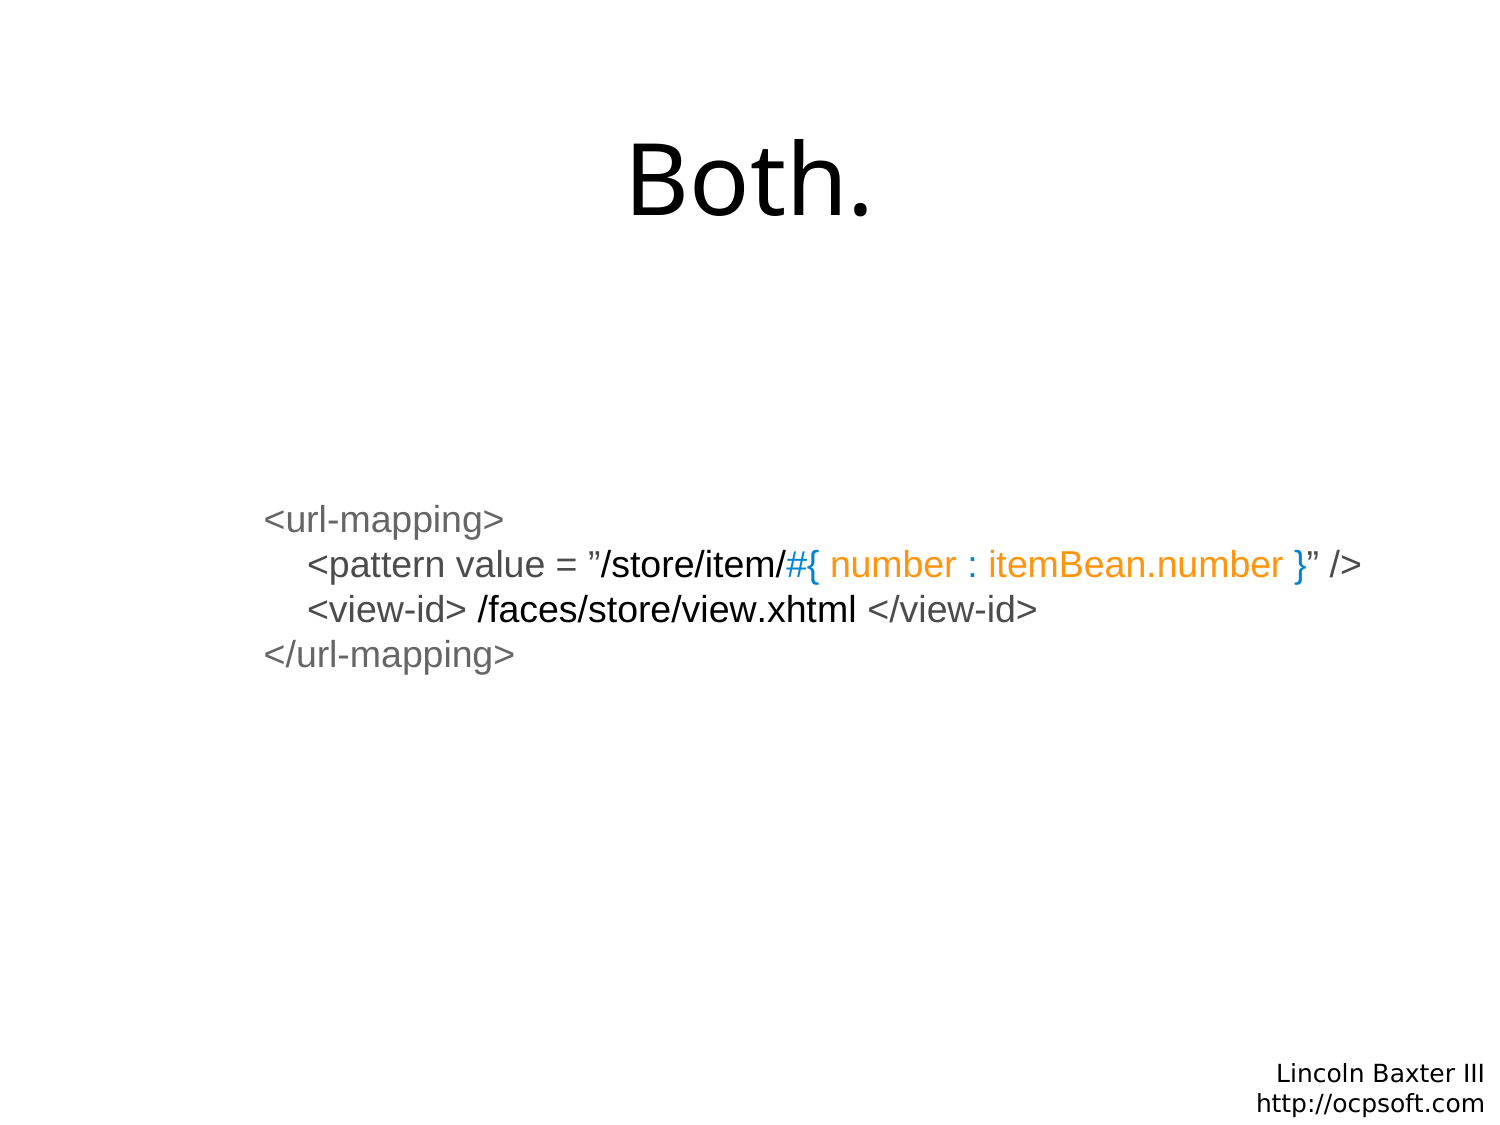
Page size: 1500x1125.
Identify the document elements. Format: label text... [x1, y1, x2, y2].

title Both. [75, 107, 1425, 243]
text_box <url-mapping> <pattern value = ”/store/item/#{ number : itemBean.number }” /> <view-id> /faces/store/view.xhtml </view-id> </url-mapping> [217, 487, 1388, 694]
